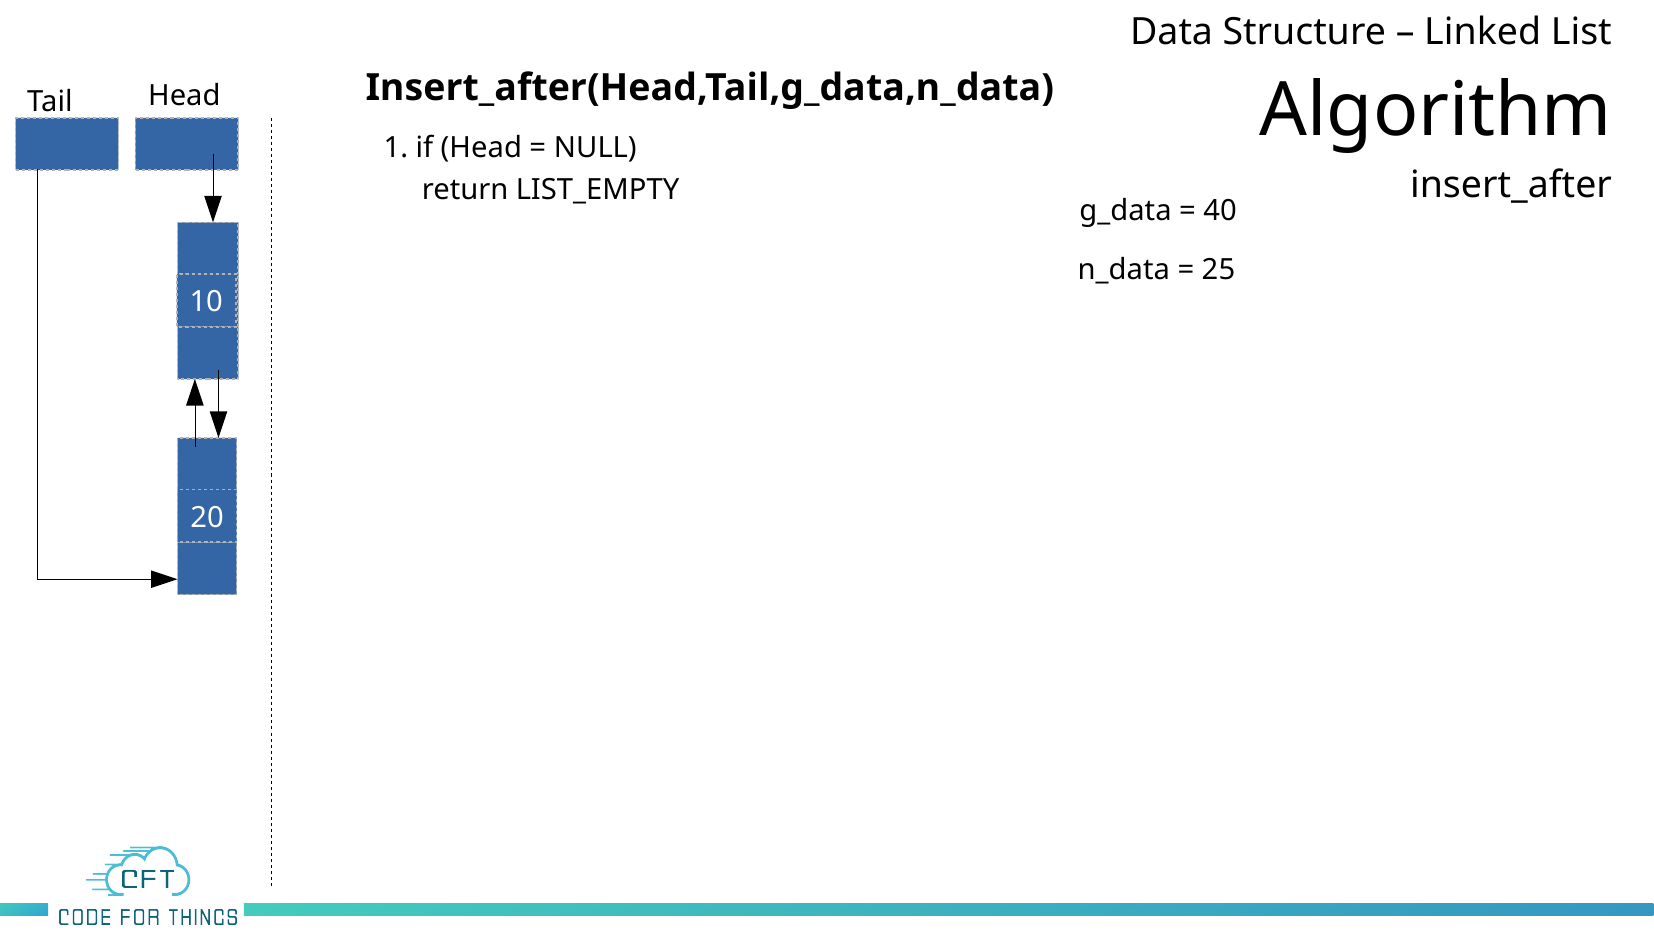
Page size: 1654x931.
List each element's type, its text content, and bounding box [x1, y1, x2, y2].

text_box [177, 437, 237, 489]
text_box [135, 117, 239, 170]
text_box Tail [12, 72, 123, 128]
text_box [177, 222, 239, 380]
text_box [177, 542, 237, 595]
text_box return LIST_EMPTY [407, 160, 782, 216]
text_box g_data = 40 [1064, 182, 1323, 241]
text_box Head [133, 67, 245, 122]
text_box 10 [176, 274, 236, 327]
text_box 20 [177, 489, 237, 542]
title Data Structure – Linked List Algorithm insert_after [1093, 0, 1613, 216]
text_box Insert_after(Head,Tail,g_data,n_data) [350, 53, 1193, 121]
text_box n_data = 25 [1062, 241, 1335, 296]
picture [59, 846, 237, 925]
text_box [15, 128, 119, 170]
text_box 1. if (Head = NULL) [353, 121, 835, 174]
